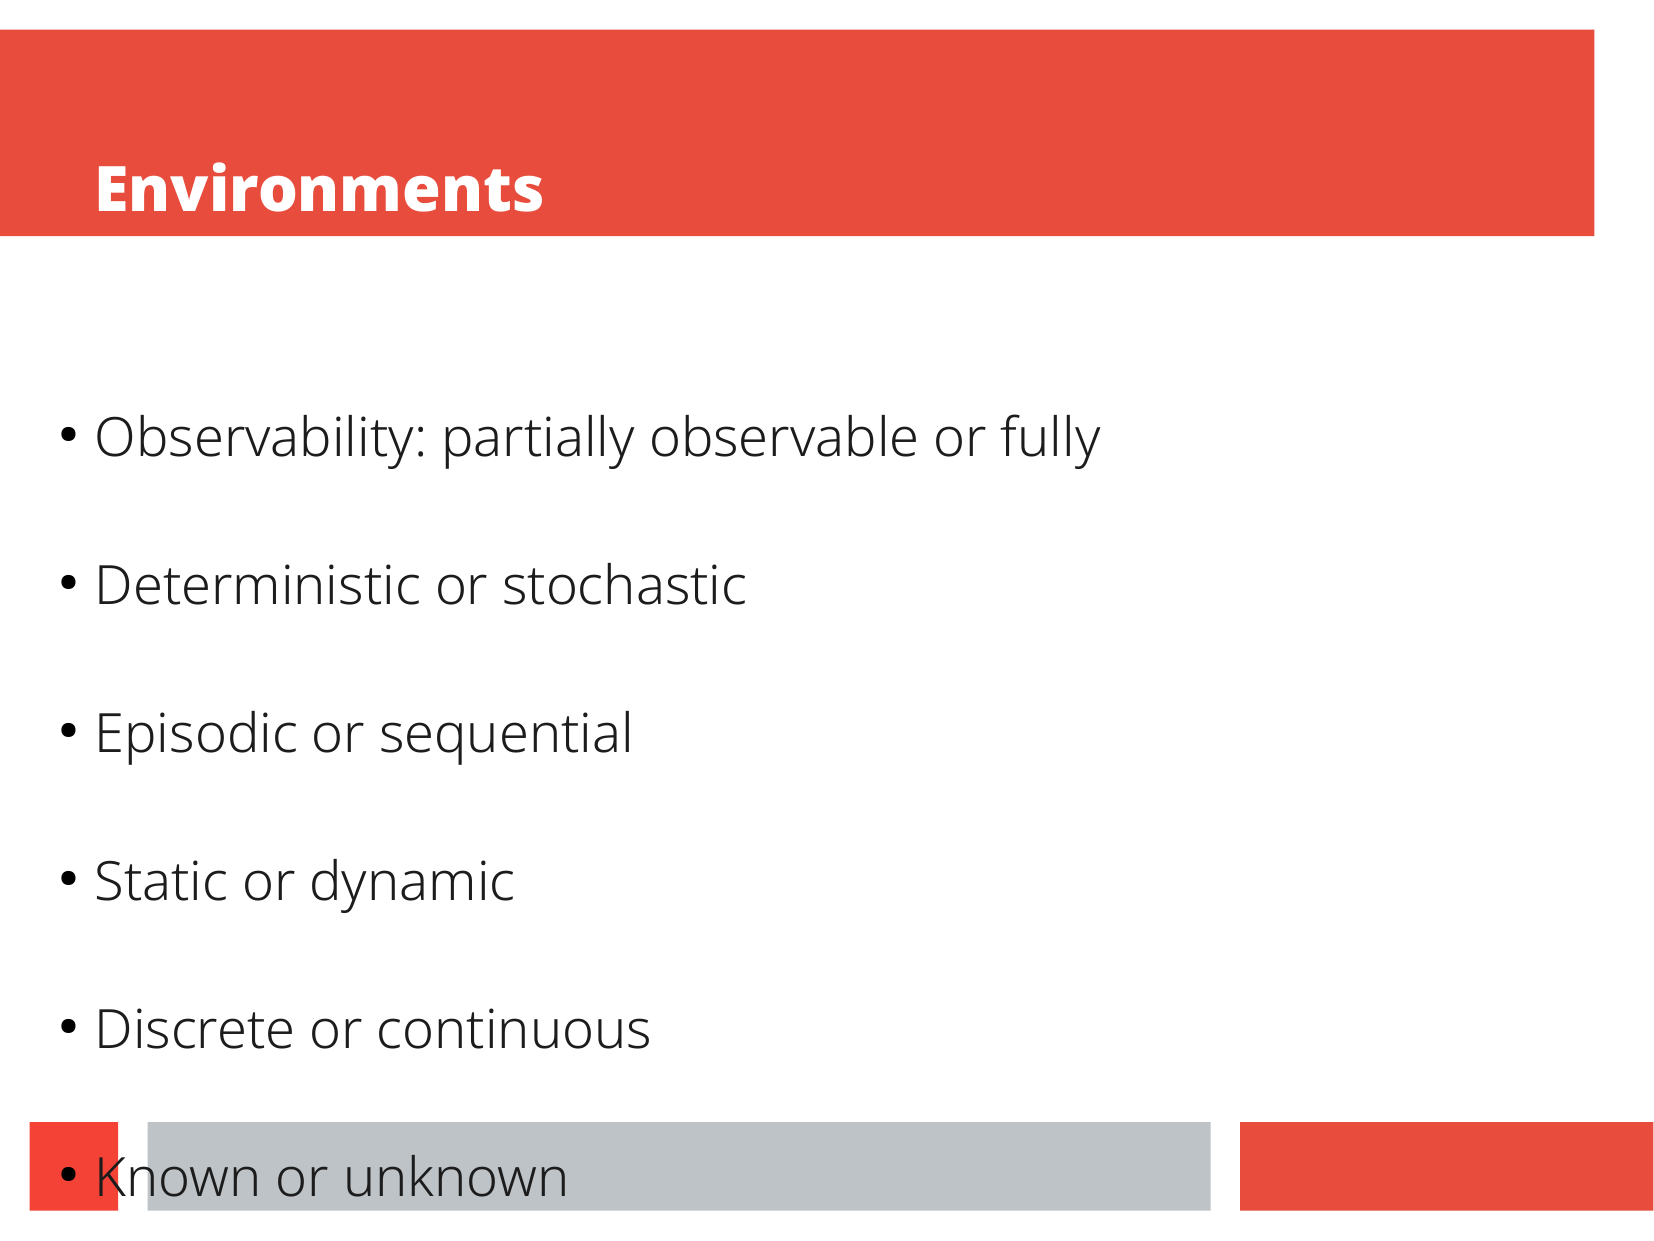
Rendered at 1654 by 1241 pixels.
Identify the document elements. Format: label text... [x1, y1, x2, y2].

title Environments [59, 59, 1595, 207]
subtitle Observability: partially observable or fully Deterministic or stochastic Episodic or sequential Static or dynamic Discrete or continuous Known or unknown [59, 324, 1565, 1093]
